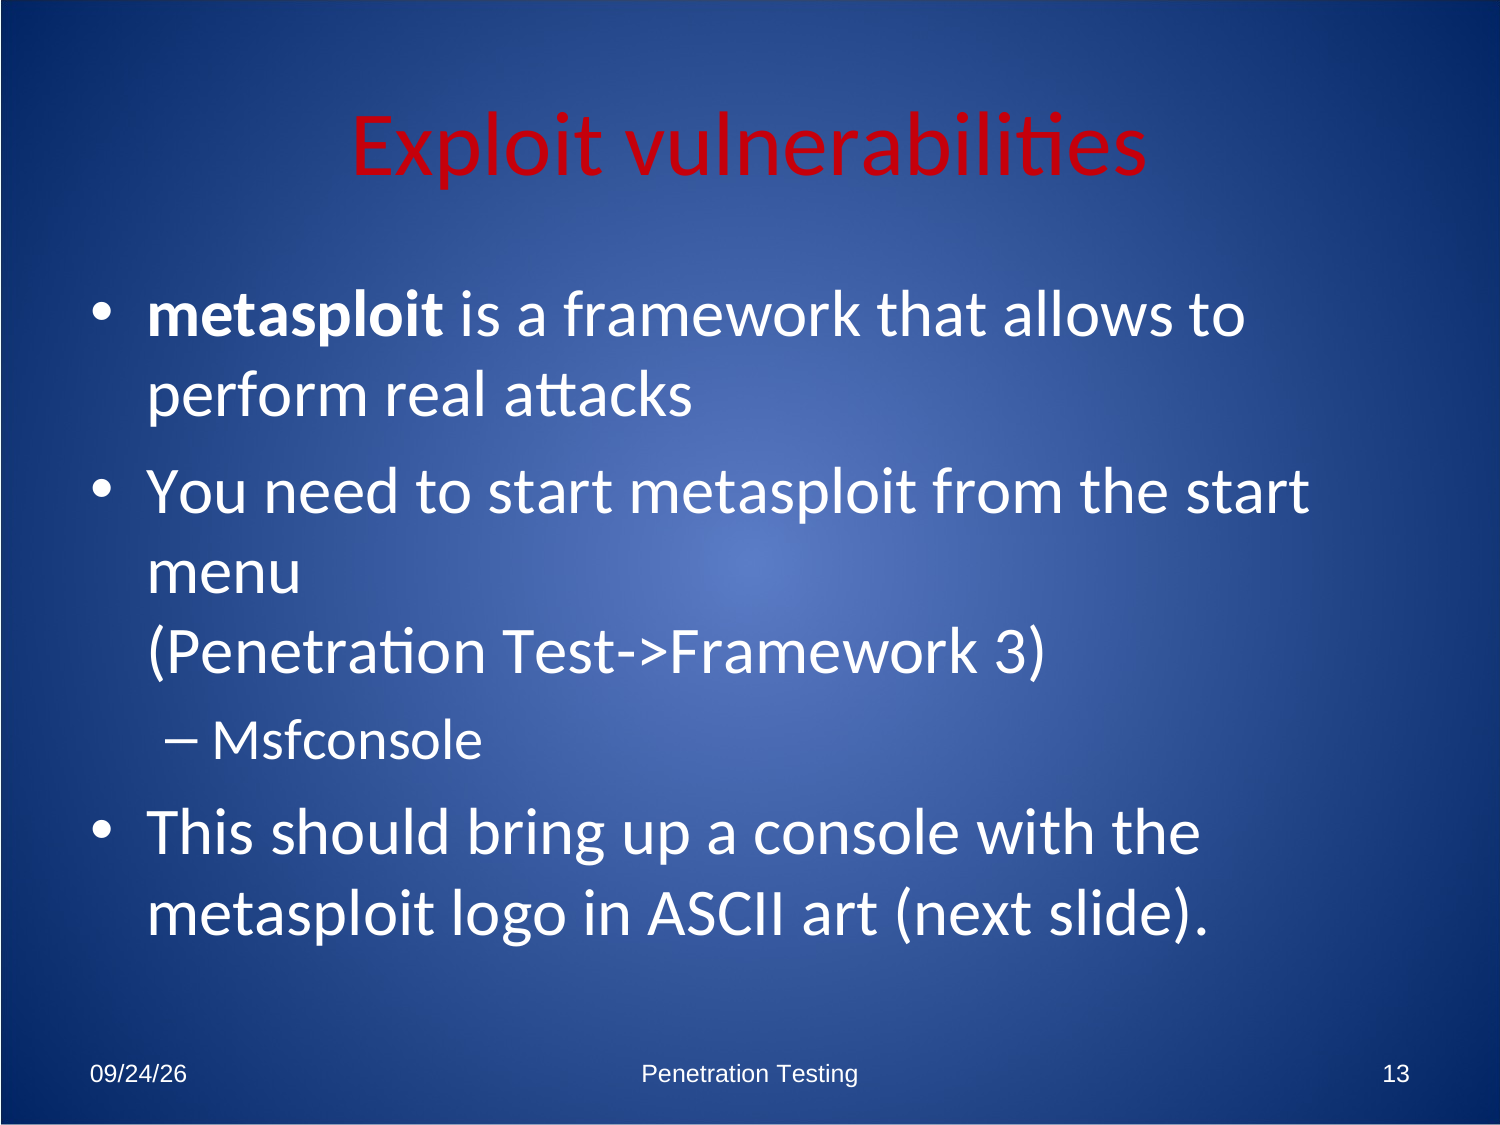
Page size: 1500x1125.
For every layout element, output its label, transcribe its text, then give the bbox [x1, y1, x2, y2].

text_box 03/17/11 [74, 1042, 426, 1103]
picture [0, 0, 1500, 1125]
text_box Penetration Testing [512, 1042, 988, 1103]
list metasploit is a framework that allows to perform real attacks You need to start metasploit from the start menu (Penetration Test->Framework 3) Msfconsole This should bring up a console with the metasploit logo in ASCII art (next slide). [75, 262, 1426, 1005]
title Exploit vulnerabilities [75, 45, 1426, 233]
text_box <number> [1074, 1042, 1426, 1103]
